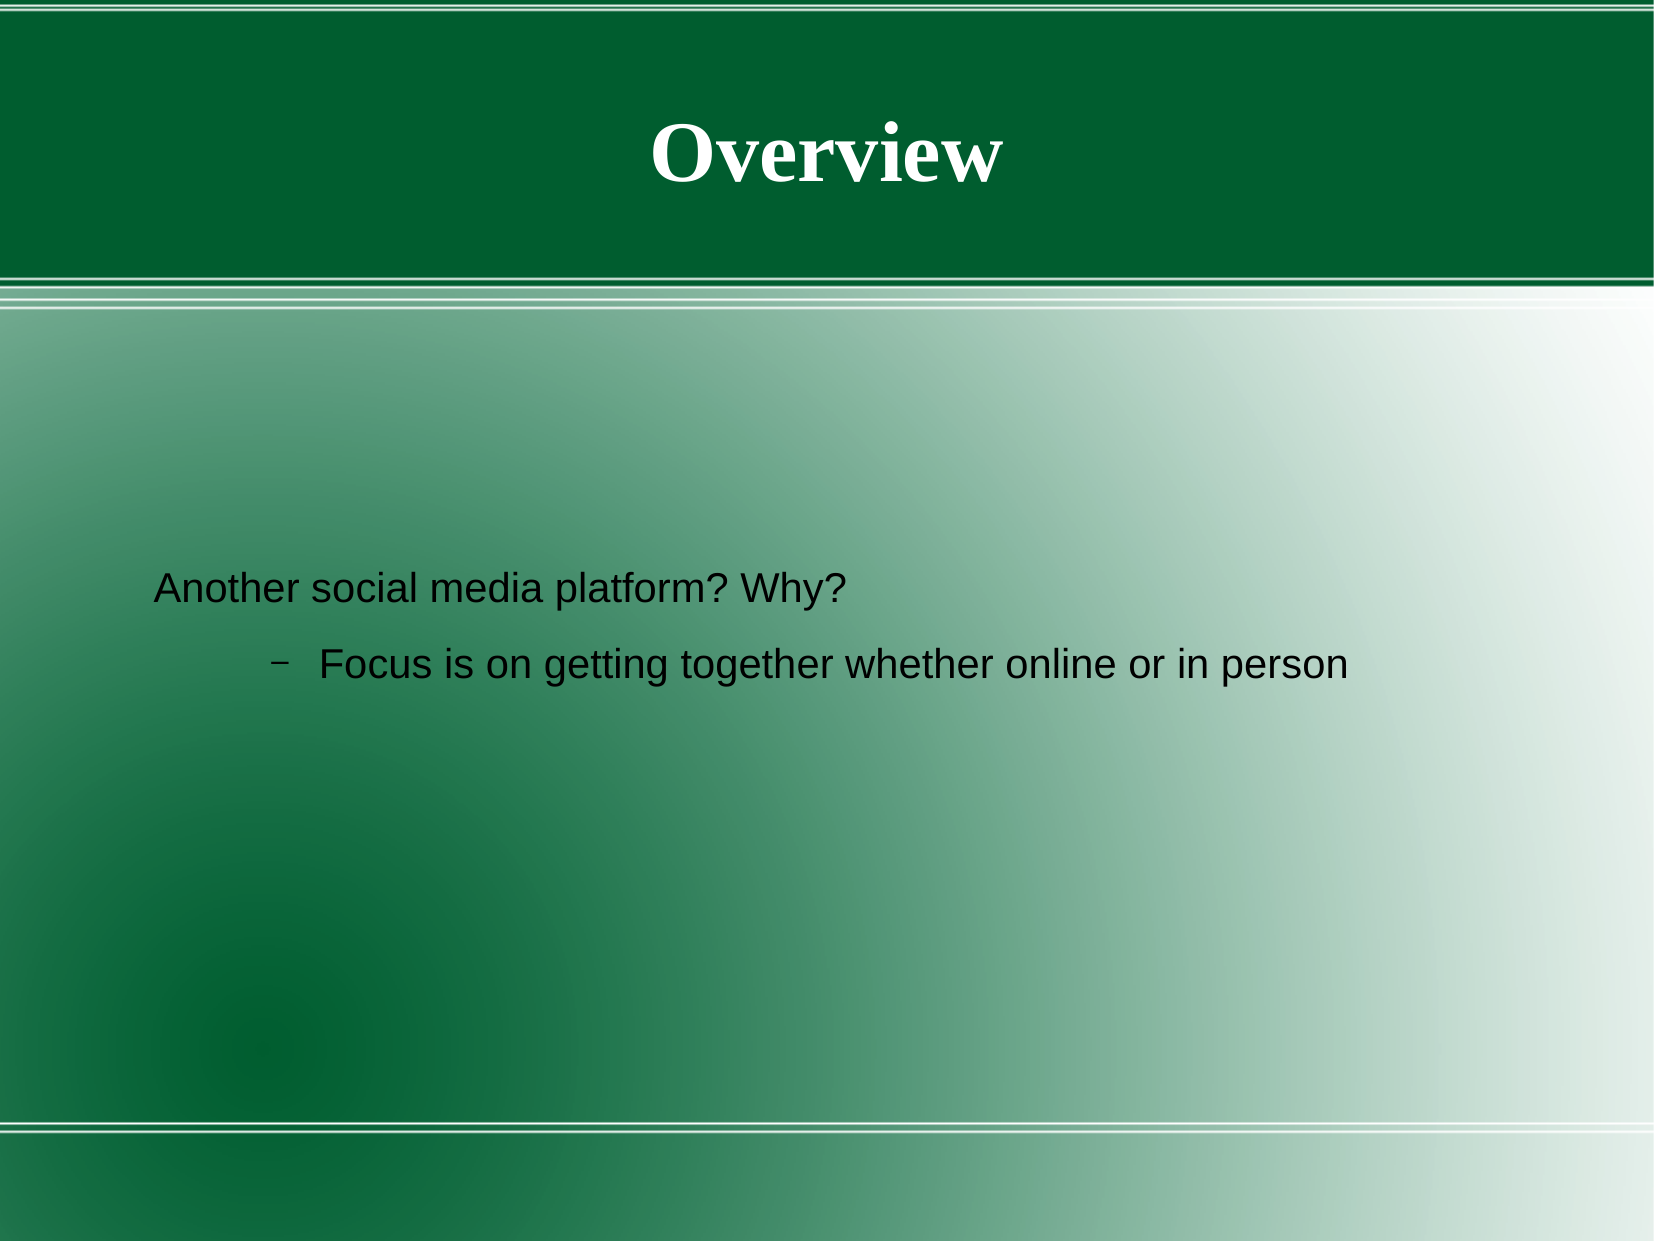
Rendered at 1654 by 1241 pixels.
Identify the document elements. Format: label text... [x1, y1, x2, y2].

picture [0, 0, 1654, 1241]
title Overview [82, 49, 1571, 257]
list Another social media platform? Why? Focus is on getting together whether online or in person [82, 337, 1571, 1052]
